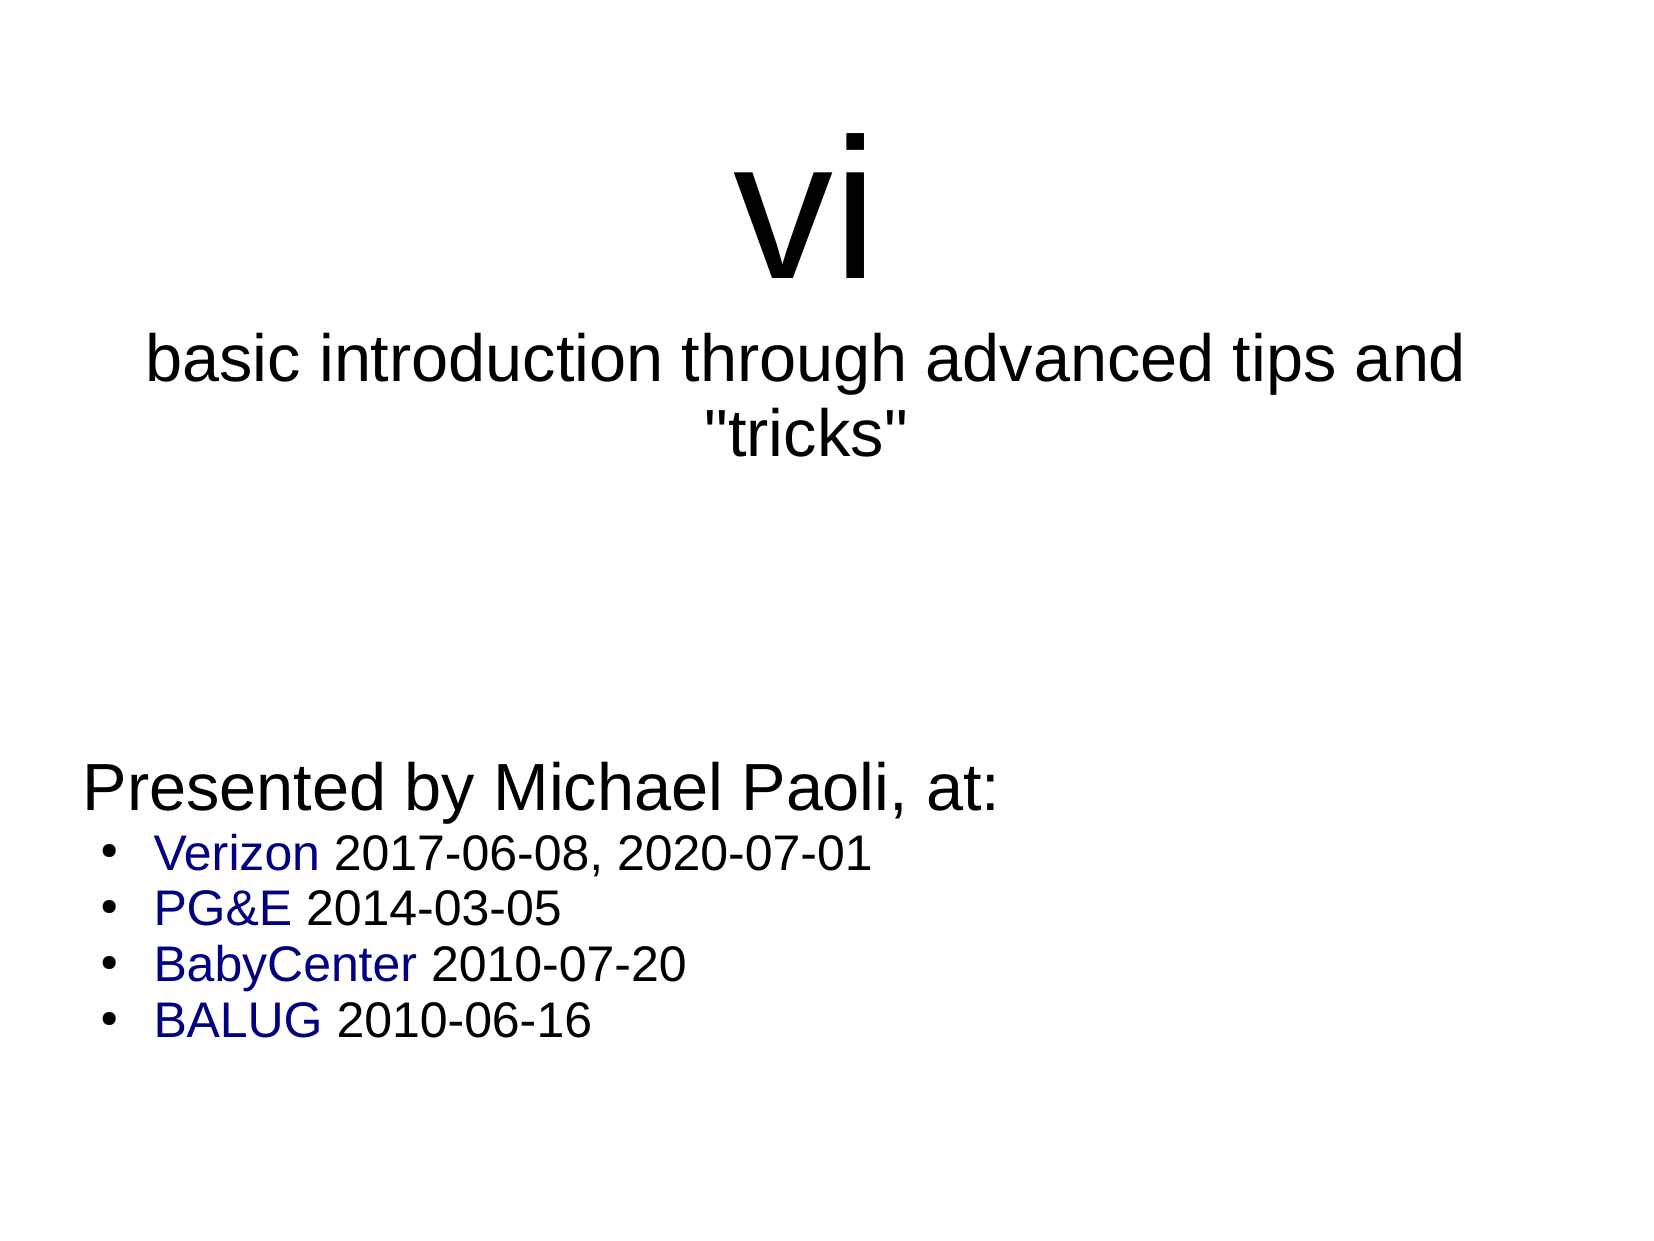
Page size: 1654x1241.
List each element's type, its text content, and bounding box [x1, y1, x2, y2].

title vi basic introduction through advanced tips and "tricks" [75, 97, 1538, 471]
list Presented by Michael Paoli, at: Verizon 2017-06-08, 2020-07-01 PG&E 2014-03-05 BabyCenter 2010-07-20 BALUG 2010-06-16 [82, 750, 1571, 1109]
